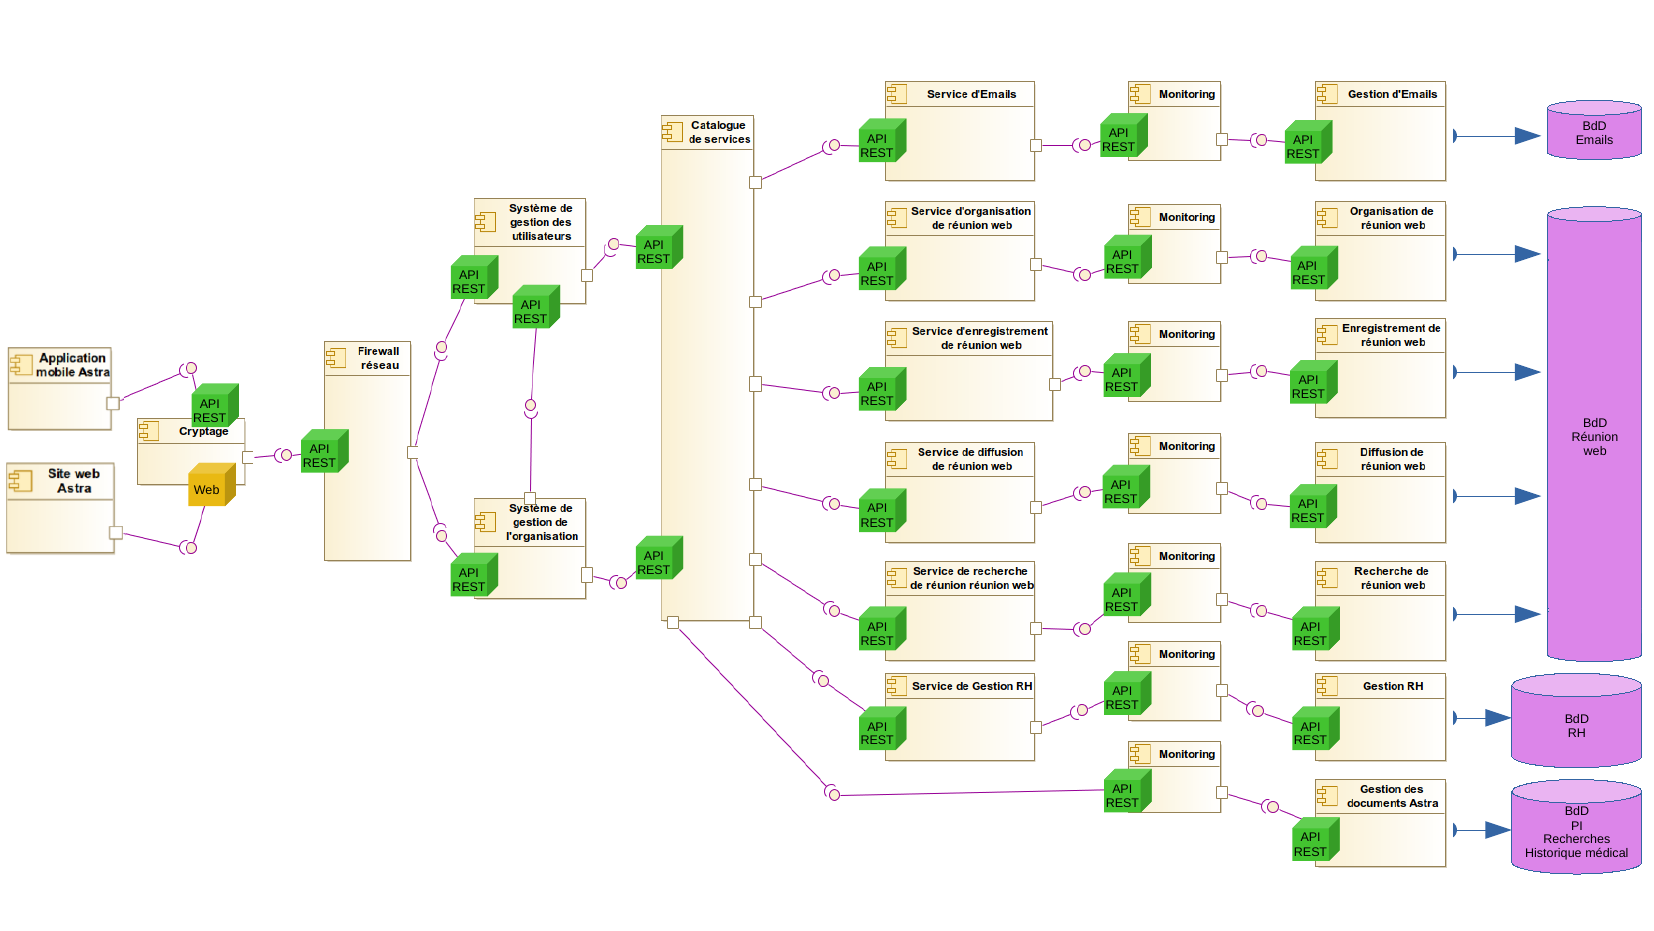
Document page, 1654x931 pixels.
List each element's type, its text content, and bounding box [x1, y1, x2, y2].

text_box API REST [858, 258, 895, 291]
text_box API REST [1100, 125, 1136, 157]
text_box API REST [191, 395, 228, 428]
text_box API REST [635, 237, 672, 269]
text_box API REST [1104, 246, 1140, 279]
text_box API REST [450, 564, 487, 597]
text_box API REST [858, 378, 895, 411]
text_box BdD Réunion web [1549, 241, 1642, 634]
text_box API REST [1103, 365, 1140, 397]
text_box API REST [1103, 584, 1140, 617]
text_box API REST [859, 500, 895, 533]
text_box API REST [1284, 131, 1321, 164]
text_box [1547, 611, 1642, 662]
text_box API REST [1289, 496, 1326, 529]
text_box Web [188, 474, 224, 507]
text_box API REST [858, 130, 895, 163]
text_box [1547, 216, 1642, 608]
text_box API REST [301, 441, 337, 473]
text_box API REST [1102, 476, 1139, 509]
text_box API REST [450, 267, 487, 299]
text_box API REST [1104, 780, 1140, 813]
text_box API REST [859, 618, 895, 651]
text_box API REST [512, 296, 549, 329]
text_box BdD Emails [1547, 109, 1642, 160]
text_box API REST [1292, 829, 1328, 861]
picture [0, 70, 1453, 875]
text_box API REST [1292, 718, 1328, 751]
text_box API REST [1290, 371, 1326, 404]
text_box API REST [1104, 683, 1140, 715]
text_box API REST [1292, 618, 1328, 651]
text_box API REST [635, 547, 672, 580]
text_box BdD RH [1511, 686, 1642, 768]
text_box API REST [1290, 257, 1327, 290]
text_box BdD PI Recherches Historique médical [1511, 792, 1642, 875]
text_box API REST [859, 718, 895, 751]
